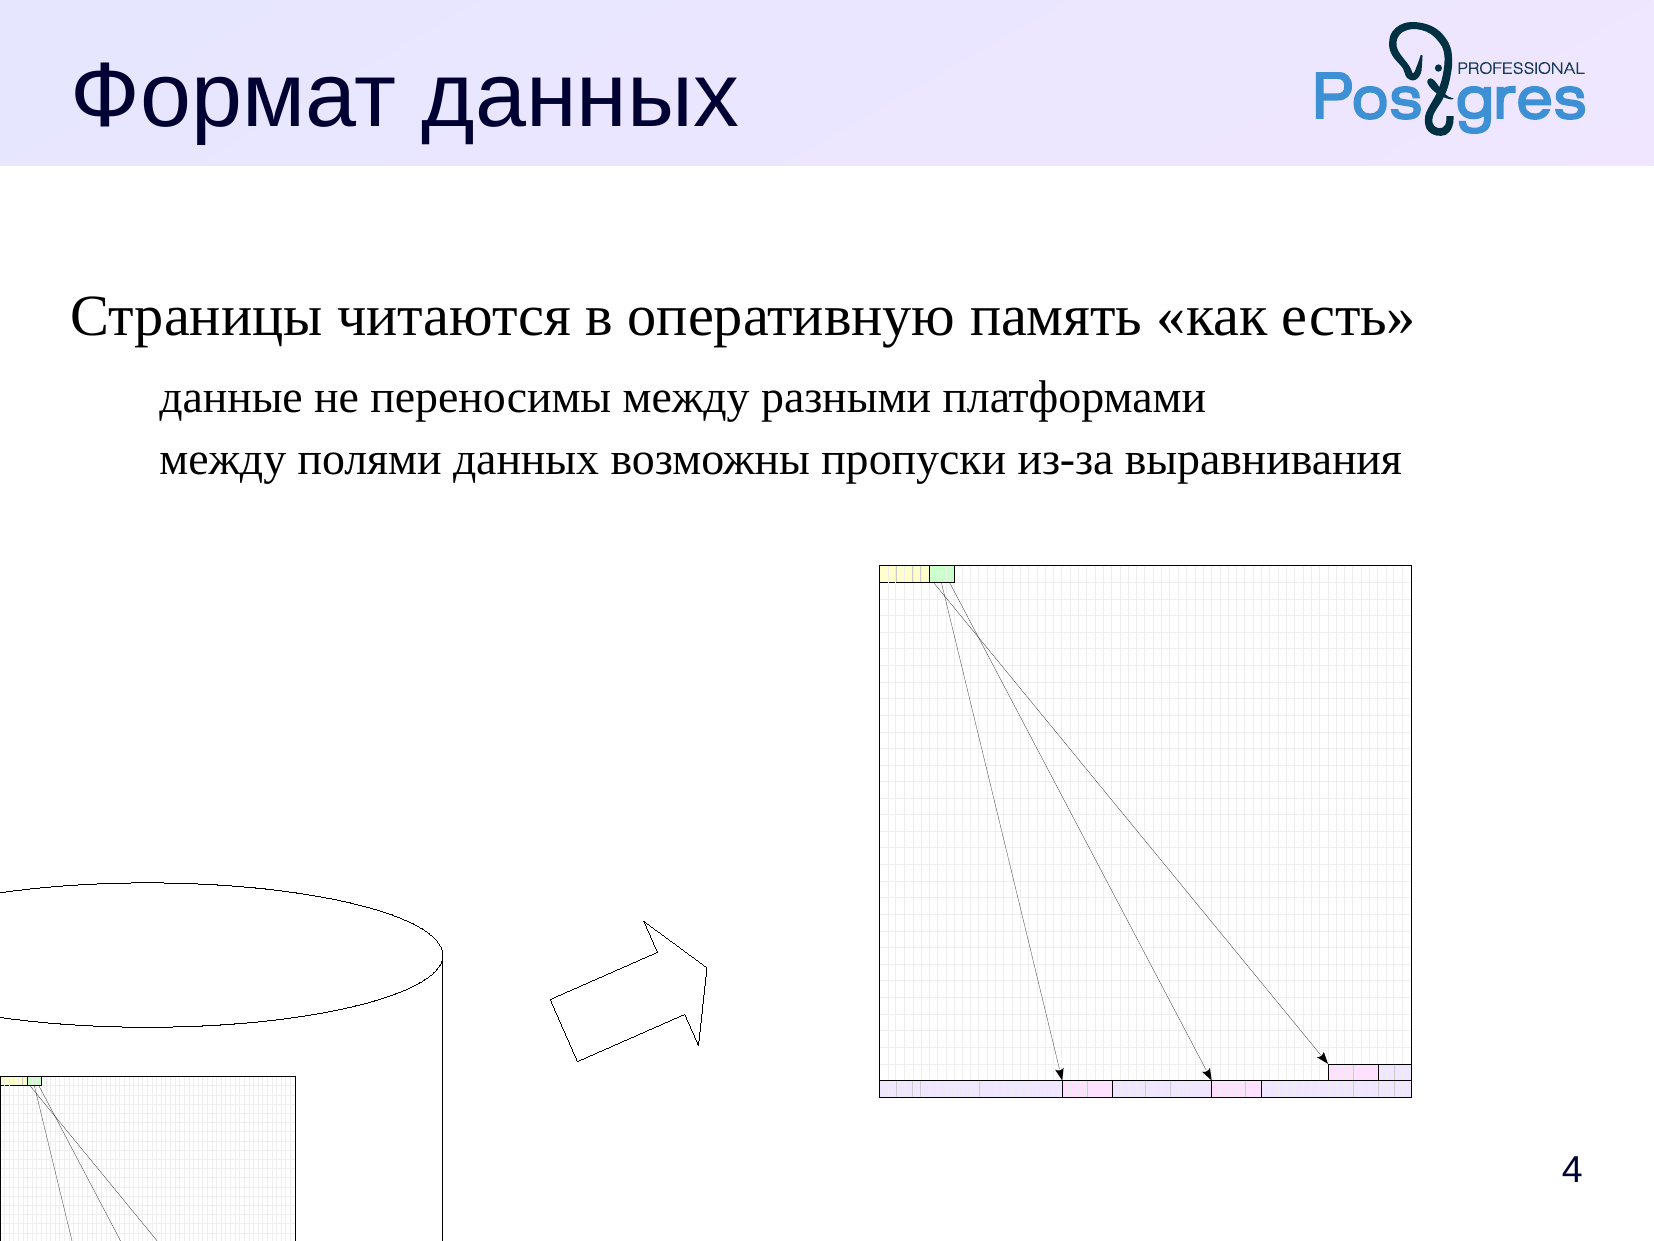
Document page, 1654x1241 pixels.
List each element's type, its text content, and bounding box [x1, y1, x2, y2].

text_box [1187, 1081, 1195, 1097]
text_box [1279, 1081, 1286, 1097]
text_box [889, 566, 895, 582]
text_box [1113, 1081, 1120, 1097]
text_box [1096, 1081, 1103, 1097]
text_box [947, 566, 954, 582]
text_box [1221, 1081, 1228, 1097]
text_box [930, 566, 937, 582]
text_box [947, 1081, 954, 1097]
text_box [1038, 1081, 1045, 1097]
text_box [1329, 1081, 1336, 1097]
text_box [1337, 1065, 1344, 1080]
text_box [1054, 1081, 1061, 1097]
text_box [1329, 1065, 1336, 1080]
text_box [930, 1081, 937, 1097]
text_box [1345, 1081, 1352, 1097]
text_box [1137, 1081, 1144, 1097]
text_box [1029, 1081, 1037, 1097]
text_box [1204, 1081, 1211, 1097]
text_box [1345, 1065, 1352, 1080]
text_box [1370, 1081, 1377, 1097]
text_box [1212, 1081, 1220, 1097]
text_box [988, 1081, 995, 1097]
text_box [1179, 1081, 1186, 1097]
text_box [0, 1018, 70, 1076]
text_box [1129, 1081, 1136, 1097]
text_box [1320, 1081, 1328, 1097]
text_box [1394, 1081, 1402, 1097]
text_box [1403, 1081, 1411, 1097]
text_box [1196, 1081, 1203, 1097]
text_box [1170, 1081, 1178, 1097]
text_box [1353, 1081, 1361, 1097]
text_box [1063, 1081, 1070, 1097]
text_box [1162, 1081, 1169, 1097]
text_box [1079, 1081, 1086, 1097]
text_box [971, 1081, 978, 1097]
text_box [963, 1081, 970, 1097]
text_box [889, 1081, 895, 1097]
text_box [938, 1081, 946, 1097]
text_box [938, 566, 946, 582]
text_box [880, 1081, 888, 1097]
text_box [922, 566, 929, 582]
text_box [1245, 1081, 1253, 1097]
text_box [1154, 1081, 1161, 1097]
text_box [1370, 1065, 1377, 1080]
text_box [1378, 1081, 1386, 1097]
text_box [1362, 1065, 1369, 1080]
text_box [1394, 1065, 1402, 1080]
text_box [1387, 1065, 1393, 1080]
list Страницы читаются в оперативную память «как есть» данные не переносимы между разными платформами между полями данных возможны пропуски из-за выравнивания [70, 283, 1583, 1141]
text_box [1254, 1081, 1261, 1097]
text_box [1262, 1081, 1269, 1097]
text_box [905, 1081, 913, 1097]
text_box [1121, 1081, 1128, 1097]
text_box [922, 1081, 929, 1097]
title Формат данных [70, 43, 1241, 147]
text_box [896, 566, 904, 582]
text_box [979, 1081, 987, 1097]
text_box [1379, 1065, 1386, 1080]
text_box [1287, 1081, 1294, 1097]
text_box [955, 1081, 962, 1097]
text_box [1312, 1081, 1319, 1097]
text_box [1087, 1081, 1095, 1097]
text_box [1295, 1081, 1303, 1097]
text_box [1104, 1081, 1111, 1097]
text_box [1046, 1081, 1053, 1097]
text_box [1004, 1081, 1012, 1097]
text_box [1362, 1081, 1369, 1097]
text_box [1237, 1081, 1244, 1097]
text_box [1353, 1065, 1361, 1080]
text_box [1229, 1081, 1236, 1097]
text_box [880, 566, 888, 582]
text_box [1013, 1081, 1020, 1097]
text_box [1021, 1081, 1028, 1097]
text_box [1145, 1081, 1153, 1097]
text_box [914, 566, 921, 582]
text_box [896, 1081, 904, 1097]
text_box [914, 1081, 921, 1097]
text_box [1403, 1065, 1411, 1080]
text_box [1337, 1081, 1344, 1097]
text_box [1270, 1081, 1278, 1097]
text_box [905, 566, 913, 582]
text_box [1387, 1081, 1393, 1097]
text_box [550, 921, 707, 1062]
text_box [1304, 1081, 1311, 1097]
text_box [1071, 1081, 1078, 1097]
text_box [996, 1081, 1003, 1097]
text_box [296, 1141, 443, 1241]
